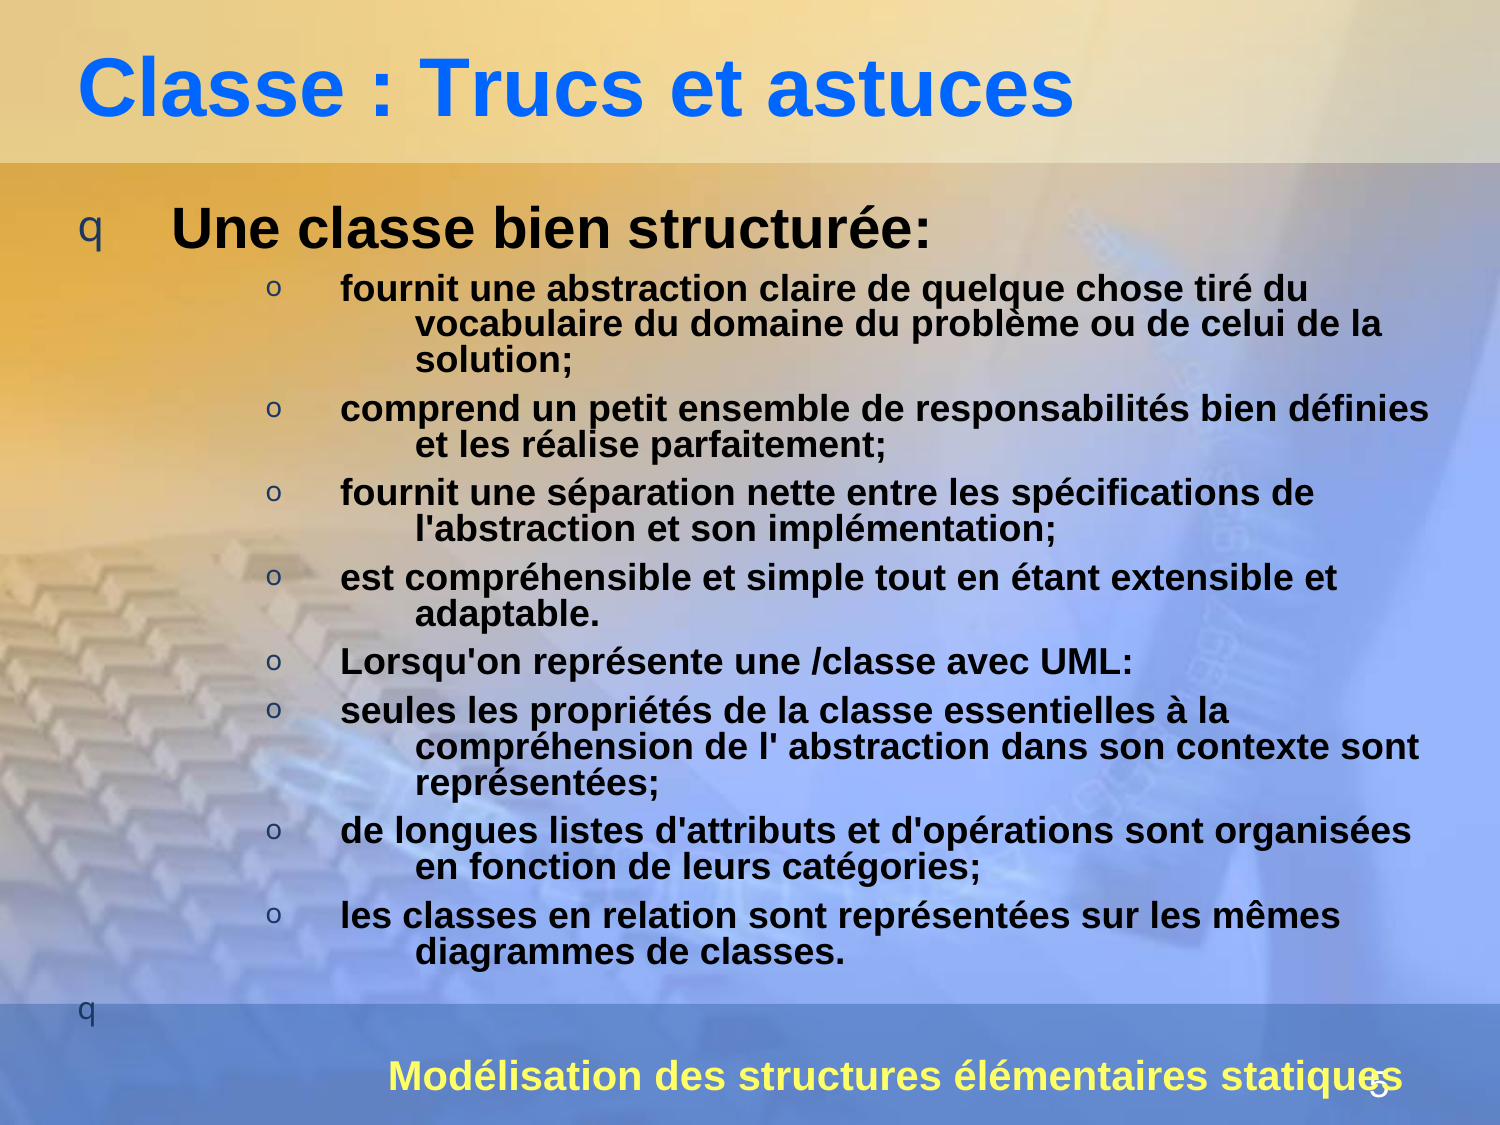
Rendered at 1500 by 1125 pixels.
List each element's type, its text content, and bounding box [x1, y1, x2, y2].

title Classe : Trucs et astuces [62, 37, 1469, 143]
list Une classe bien structurée: fournit une abstraction claire de quelque chose tiré du vocabulaire du domaine du problème ou de celui de la solution; comprend un petit ensemble de responsabilités bien définies et les réalise parfaitement; fournit une séparation nette entre les spécifications de l'abstraction et son implémentation; est compréhensible et simple tout en étant extensible et adaptable. Lorsqu'on représente une /classe avec UML: seules les propriétés de la classe essentielles à la compréhension de l' abstraction dans son contexte sont représentées; de longues listes d'attributs et d'opérations sont organisées en fonction de leurs catégories; les classes en relation sont représentées sur les mêmes diagrammes de classes. [62, 196, 1470, 935]
text_box Modélisation des structures élémentaires statiques [388, 1049, 1404, 1099]
